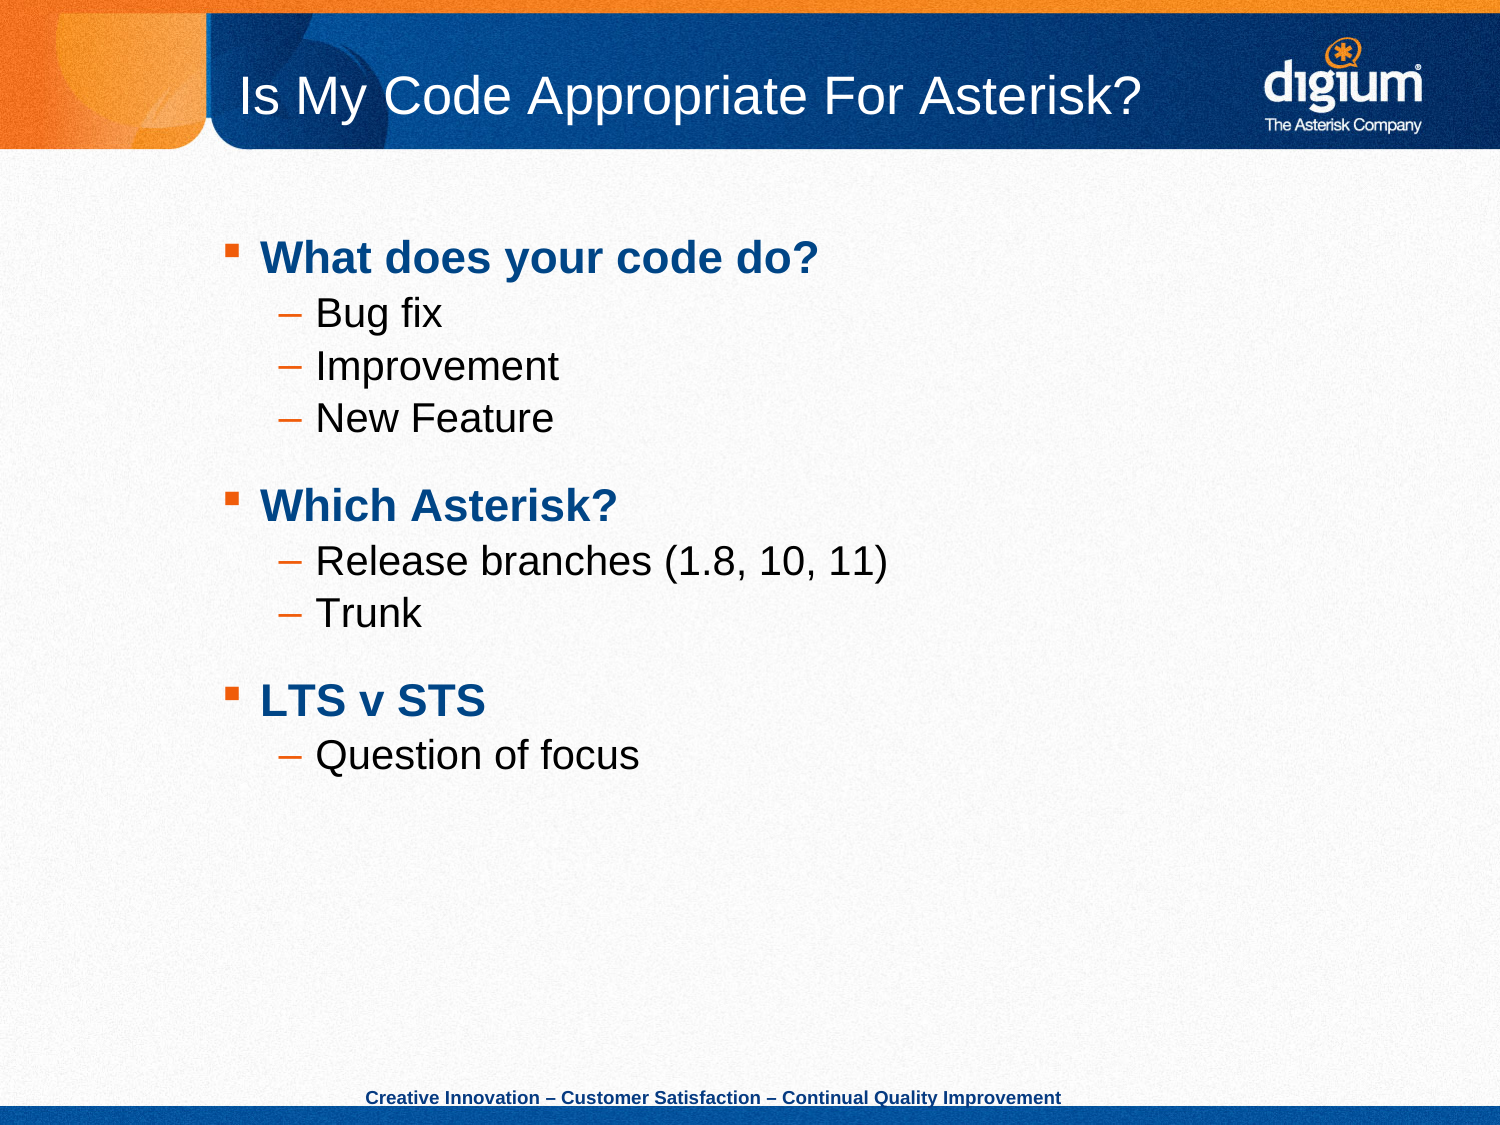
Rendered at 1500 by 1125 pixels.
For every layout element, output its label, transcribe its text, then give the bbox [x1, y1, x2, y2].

list What does your code do? Bug fix Improvement New Feature Which Asterisk? Release branches (1.8, 10, 11) Trunk LTS v STS Question of focus [206, 224, 1301, 967]
picture [0, 0, 1500, 1125]
title Is My Code Appropriate For Asterisk? [238, 27, 1243, 127]
